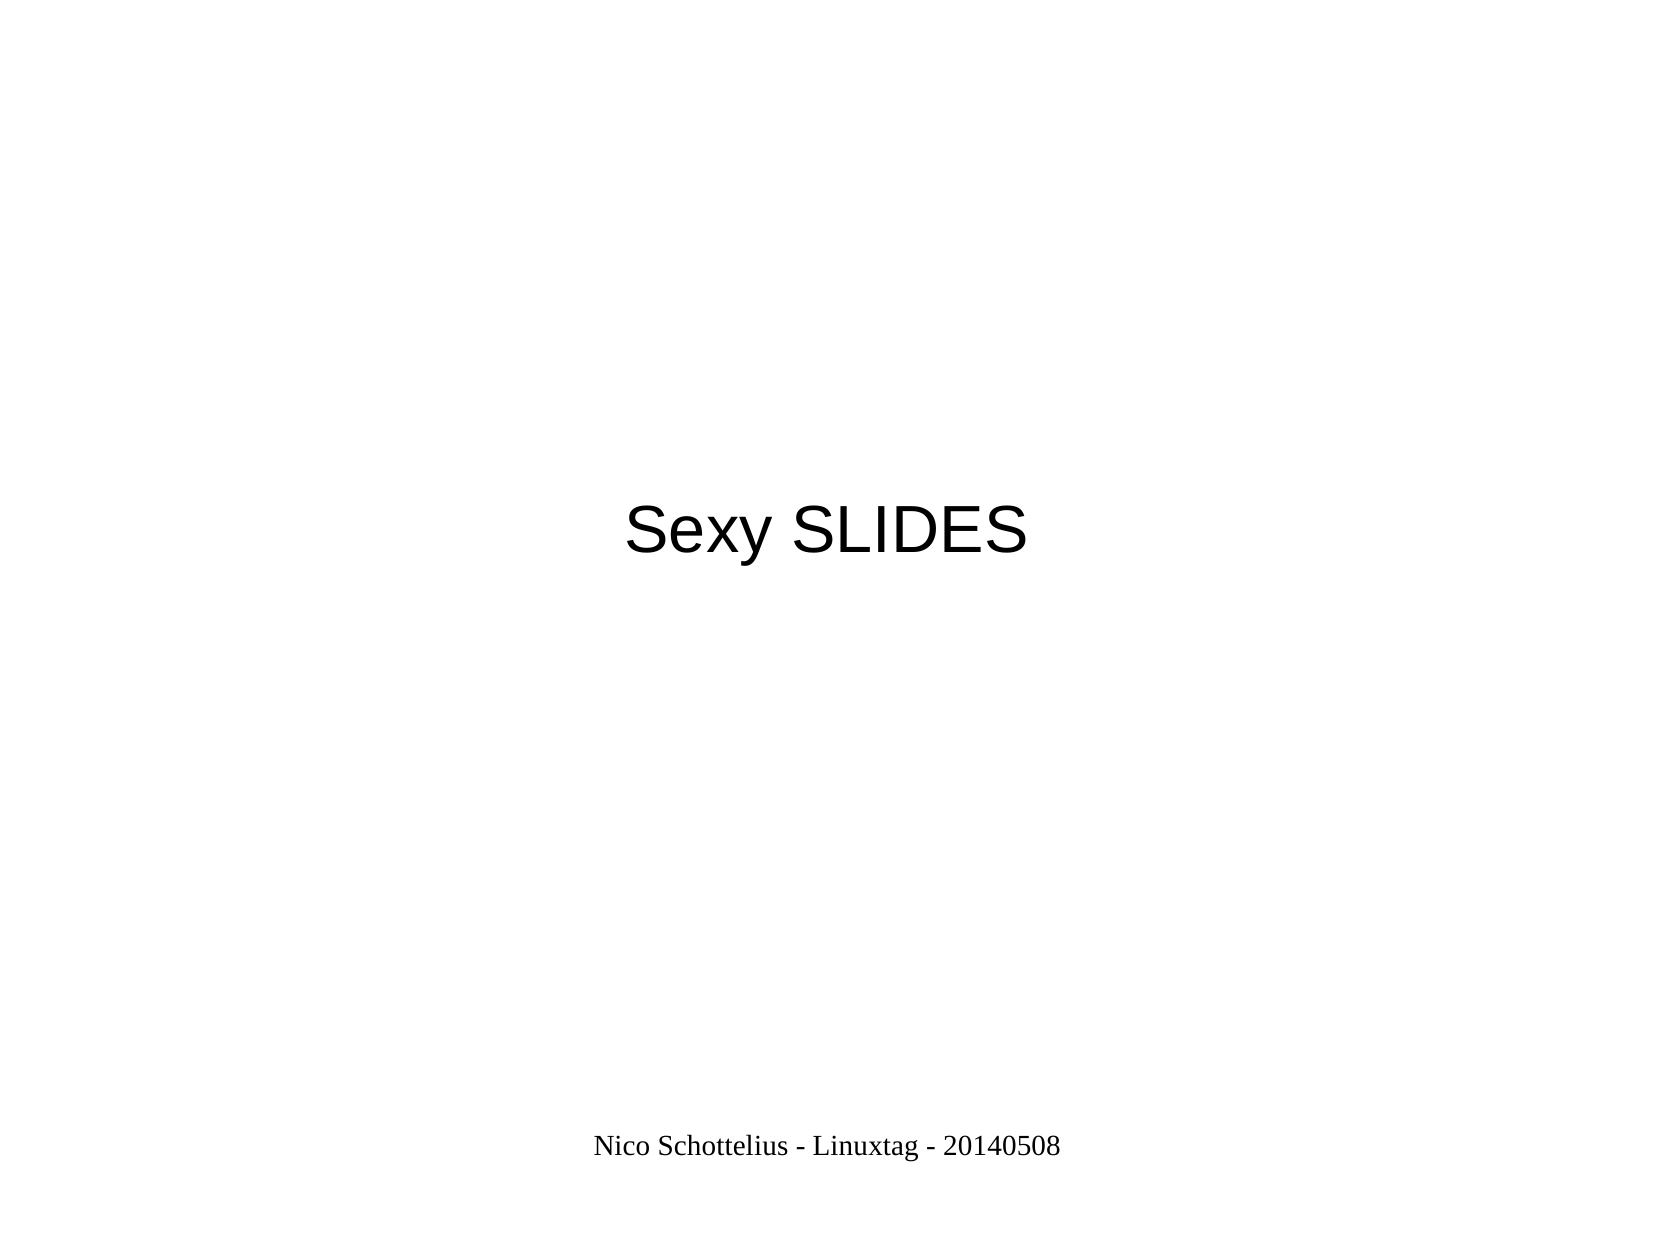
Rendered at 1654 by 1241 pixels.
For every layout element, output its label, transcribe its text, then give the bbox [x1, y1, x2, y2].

subtitle Sexy SLIDES [82, 49, 1571, 1010]
